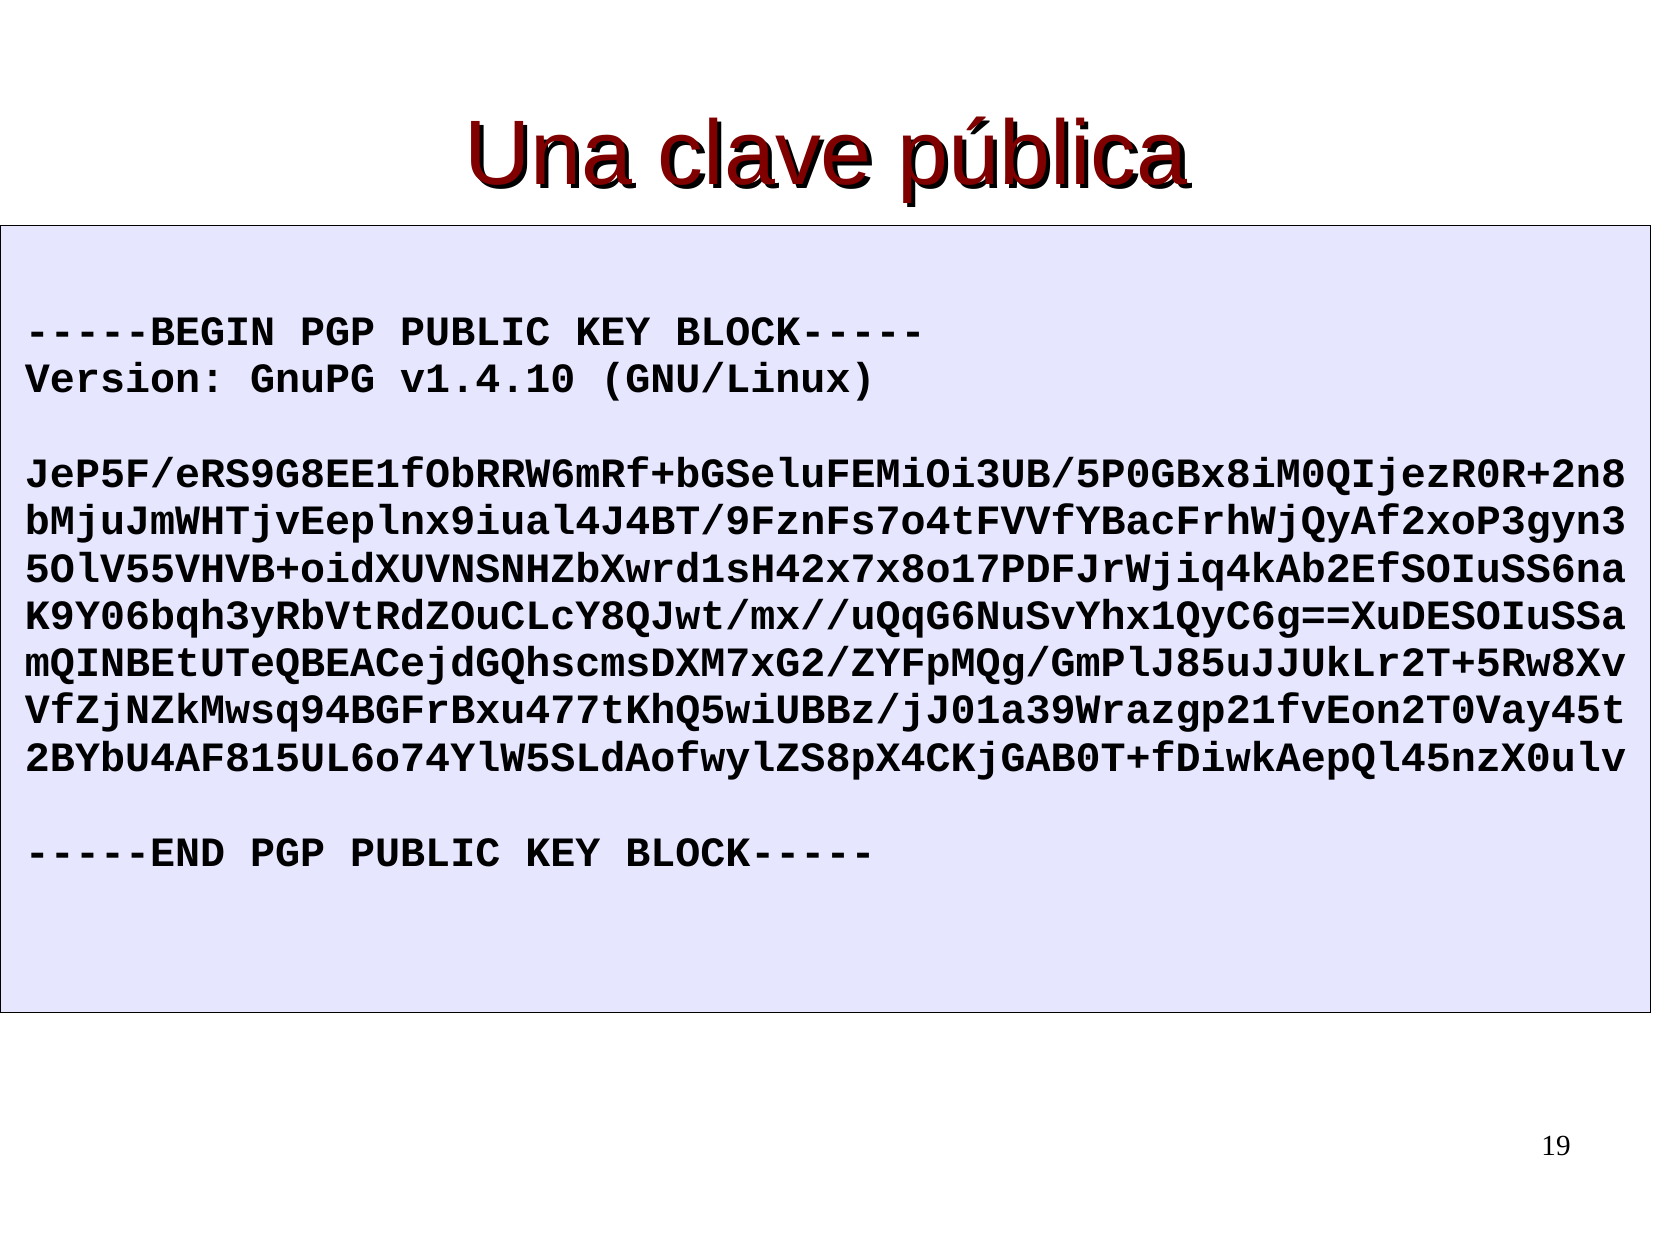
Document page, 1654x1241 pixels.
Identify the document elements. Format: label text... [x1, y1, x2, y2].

title Una clave pública [82, 56, 1571, 225]
text_box -----BEGIN PGP PUBLIC KEY BLOCK----- Version: GnuPG v1.4.10 (GNU/Linux) JeP5F/eRS9G8EE1fObRRW6mRf+bGSeluFEMiOi3UB/5P0GBx8iM0QIjezR0R+2n8 bMjuJmWHTjvEeplnx9iual4J4BT/9FznFs7o4tFVVfYBacFrhWjQyAf2xoP3gyn3 5OlV55VHVB+oidXUVNSNHZbXwrd1sH42x7x8o17PDFJrWjiq4kAb2EfSOIuSS6na K9Y06bqh3yRbVtRdZOuCLcY8QJwt/mx//uQqG6NuSvYhx1QyC6g==XuDESOIuSSa mQINBEtUTeQBEACejdGQhscmsDXM7xG2/ZYFpMQg/GmPlJ85uJJUkLr2T+5Rw8Xv VfZjNZkMwsq94BGFrBxu477tKhQ5wiUBBz/jJ01a39Wrazgp21fvEon2T0Vay45t 2BYbU4AF815UL6o74YlW5SLdAofwylZS8pX4CKjGAB0T+fDiwkAepQl45nzX0ulv -----END PGP PUBLIC KEY BLOCK----- [0, 225, 1651, 1013]
